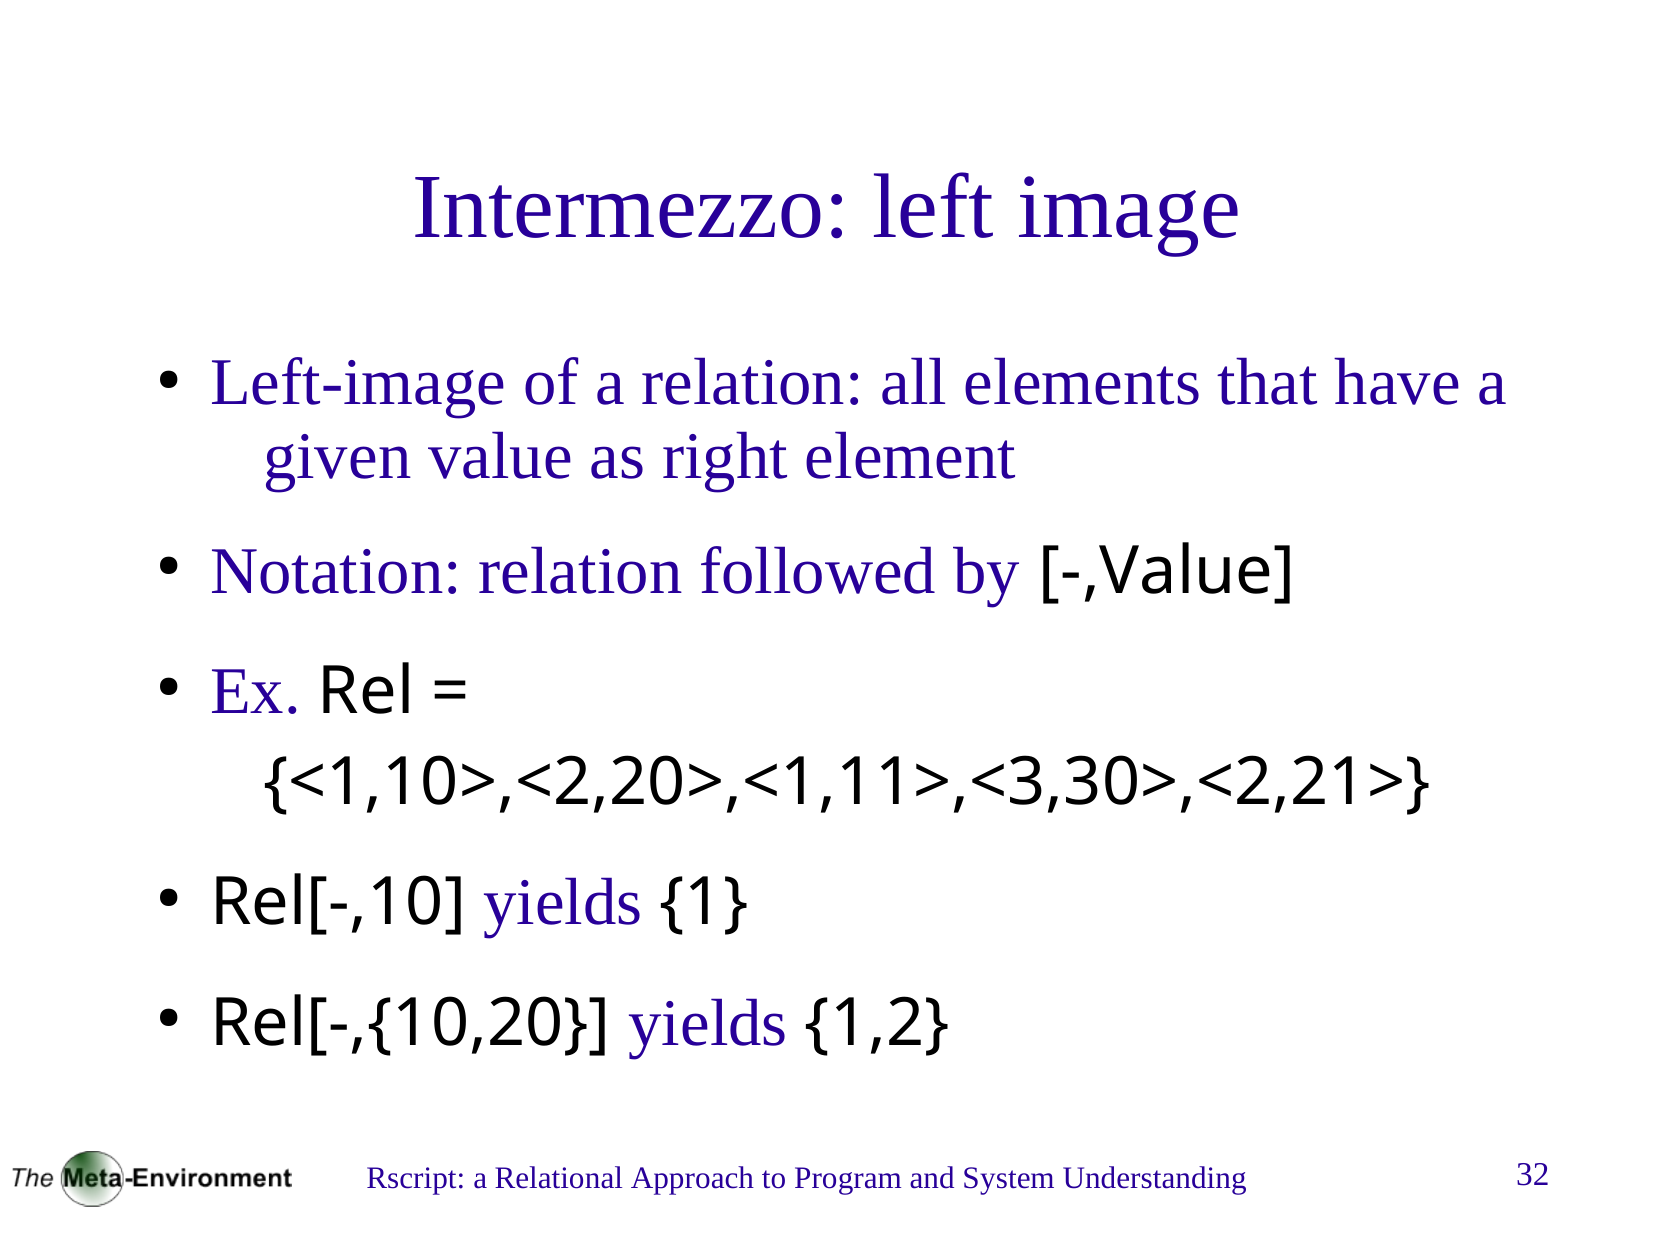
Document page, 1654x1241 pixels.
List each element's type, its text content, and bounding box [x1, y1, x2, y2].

list Left-image of a relation: all elements that have a given value as right element Notation: relation followed by [-,Value] Ex. Rel = {<1,10>,<2,20>,<1,11>,<3,30>,<2,21>} Rel[-,10] yields {1} Rel[-,{10,20}] yields {1,2} [121, 344, 1534, 1127]
picture [12, 1151, 292, 1207]
title Intermezzo: left image [121, 102, 1534, 311]
